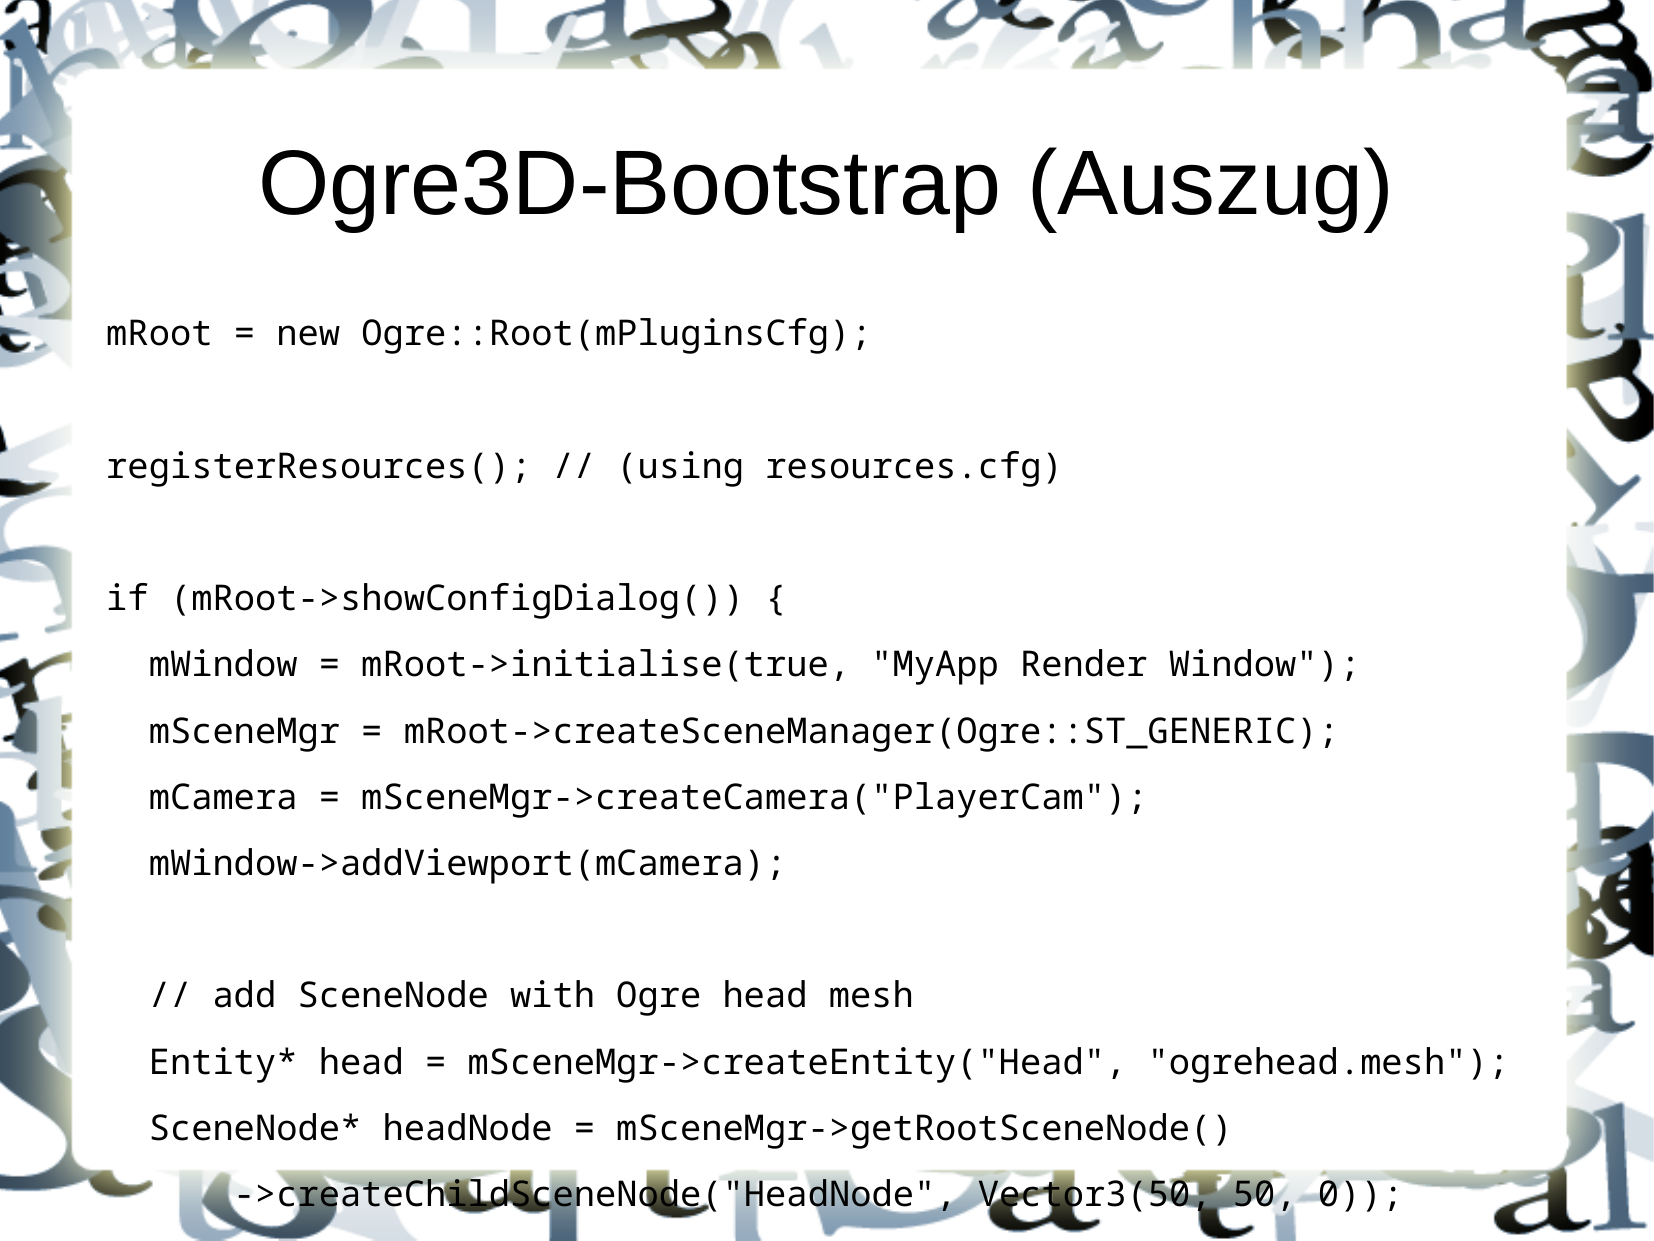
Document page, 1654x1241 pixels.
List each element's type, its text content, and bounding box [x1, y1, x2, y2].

title Ogre3D-Bootstrap (Auszug) [82, 78, 1571, 287]
picture [0, 0, 1654, 1241]
list mRoot = new Ogre::Root(mPluginsCfg); registerResources(); // (using resources.cfg) if (mRoot->showConfigDialog()) { mWindow = mRoot->initialise(true, "MyApp Render Window"); mSceneMgr = mRoot->createSceneManager(Ogre::ST_GENERIC); mCamera = mSceneMgr->createCamera("PlayerCam"); mWindow->addViewport(mCamera); // add SceneNode with Ogre head mesh Entity* head = mSceneMgr->createEntity("Head", "ogrehead.mesh"); SceneNode* headNode = mSceneMgr->getRootSceneNode() ->createChildSceneNode("HeadNode", Vector3(50, 50, 0)); headNode->attachObject(head); } [106, 307, 1536, 1143]
